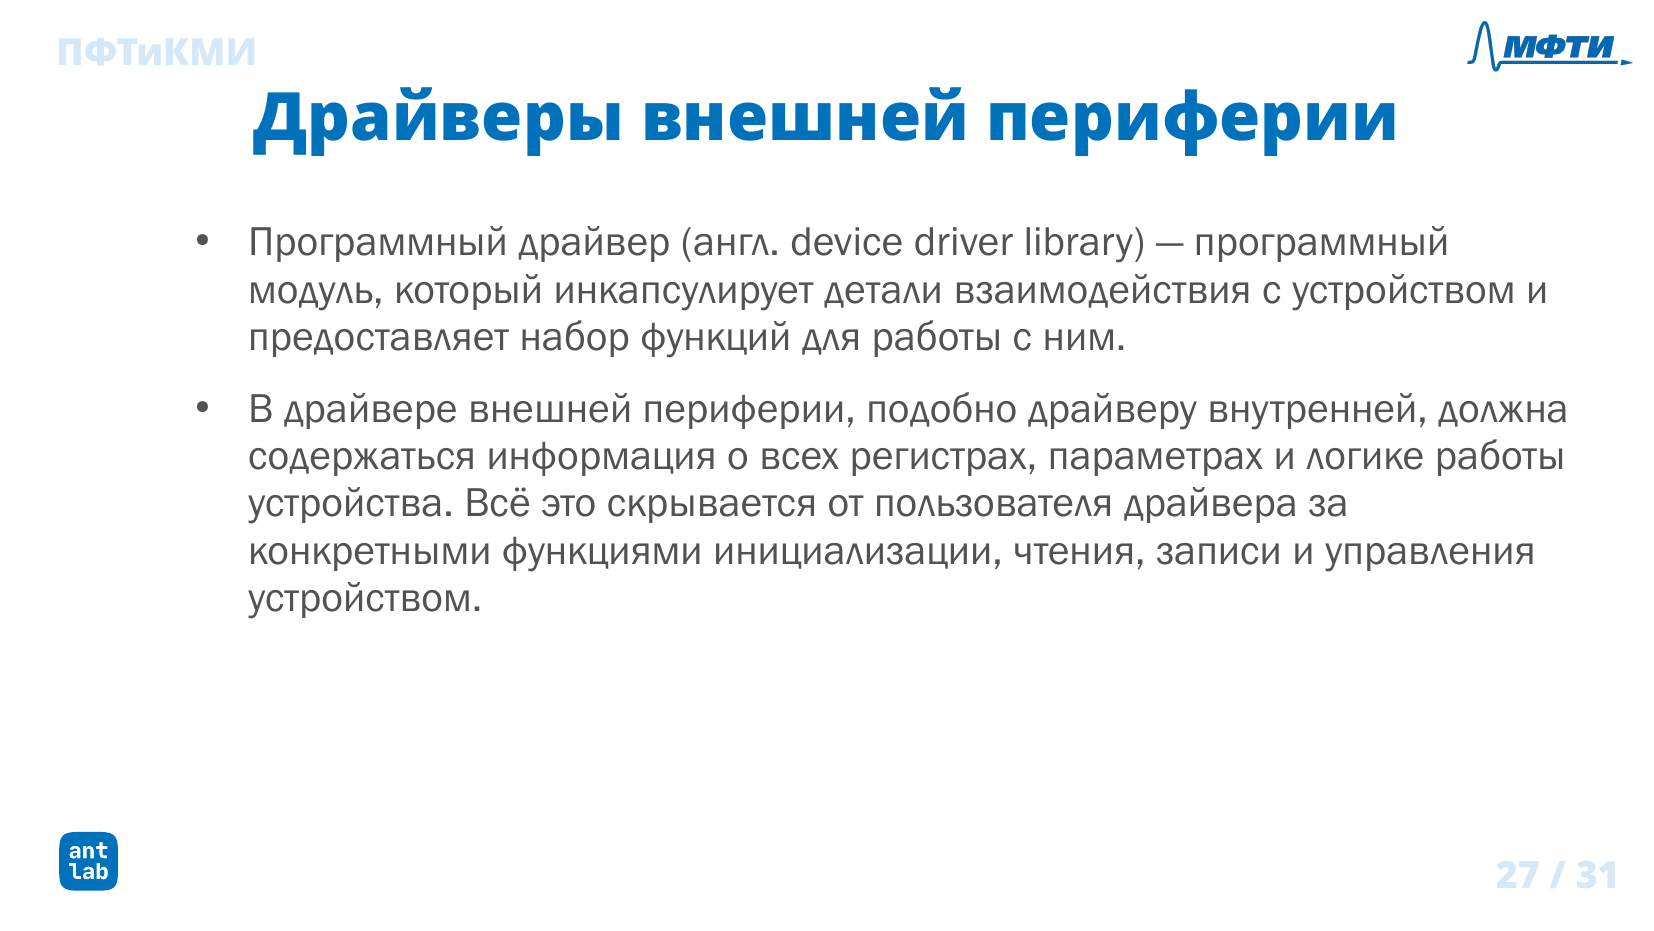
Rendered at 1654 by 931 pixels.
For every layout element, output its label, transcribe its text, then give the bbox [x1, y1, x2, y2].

list Программный драйвер (англ. device driver library) — программный модуль, который инкапсулирует детали взаимодействия с устройством и предоставляет набор функций для работы с ним. В драйвере внешней периферии, подобно драйверу внутренней, должна содержаться информация о всех регистрах, параметрах и логике работы устройства. Всё это скрывается от пользователя драйвера за конкретными функциями инициализации, чтения, записи и управления устройством. [177, 217, 1571, 768]
picture [1446, 0, 1654, 93]
title Драйверы внешней периферии [82, 20, 1571, 209]
